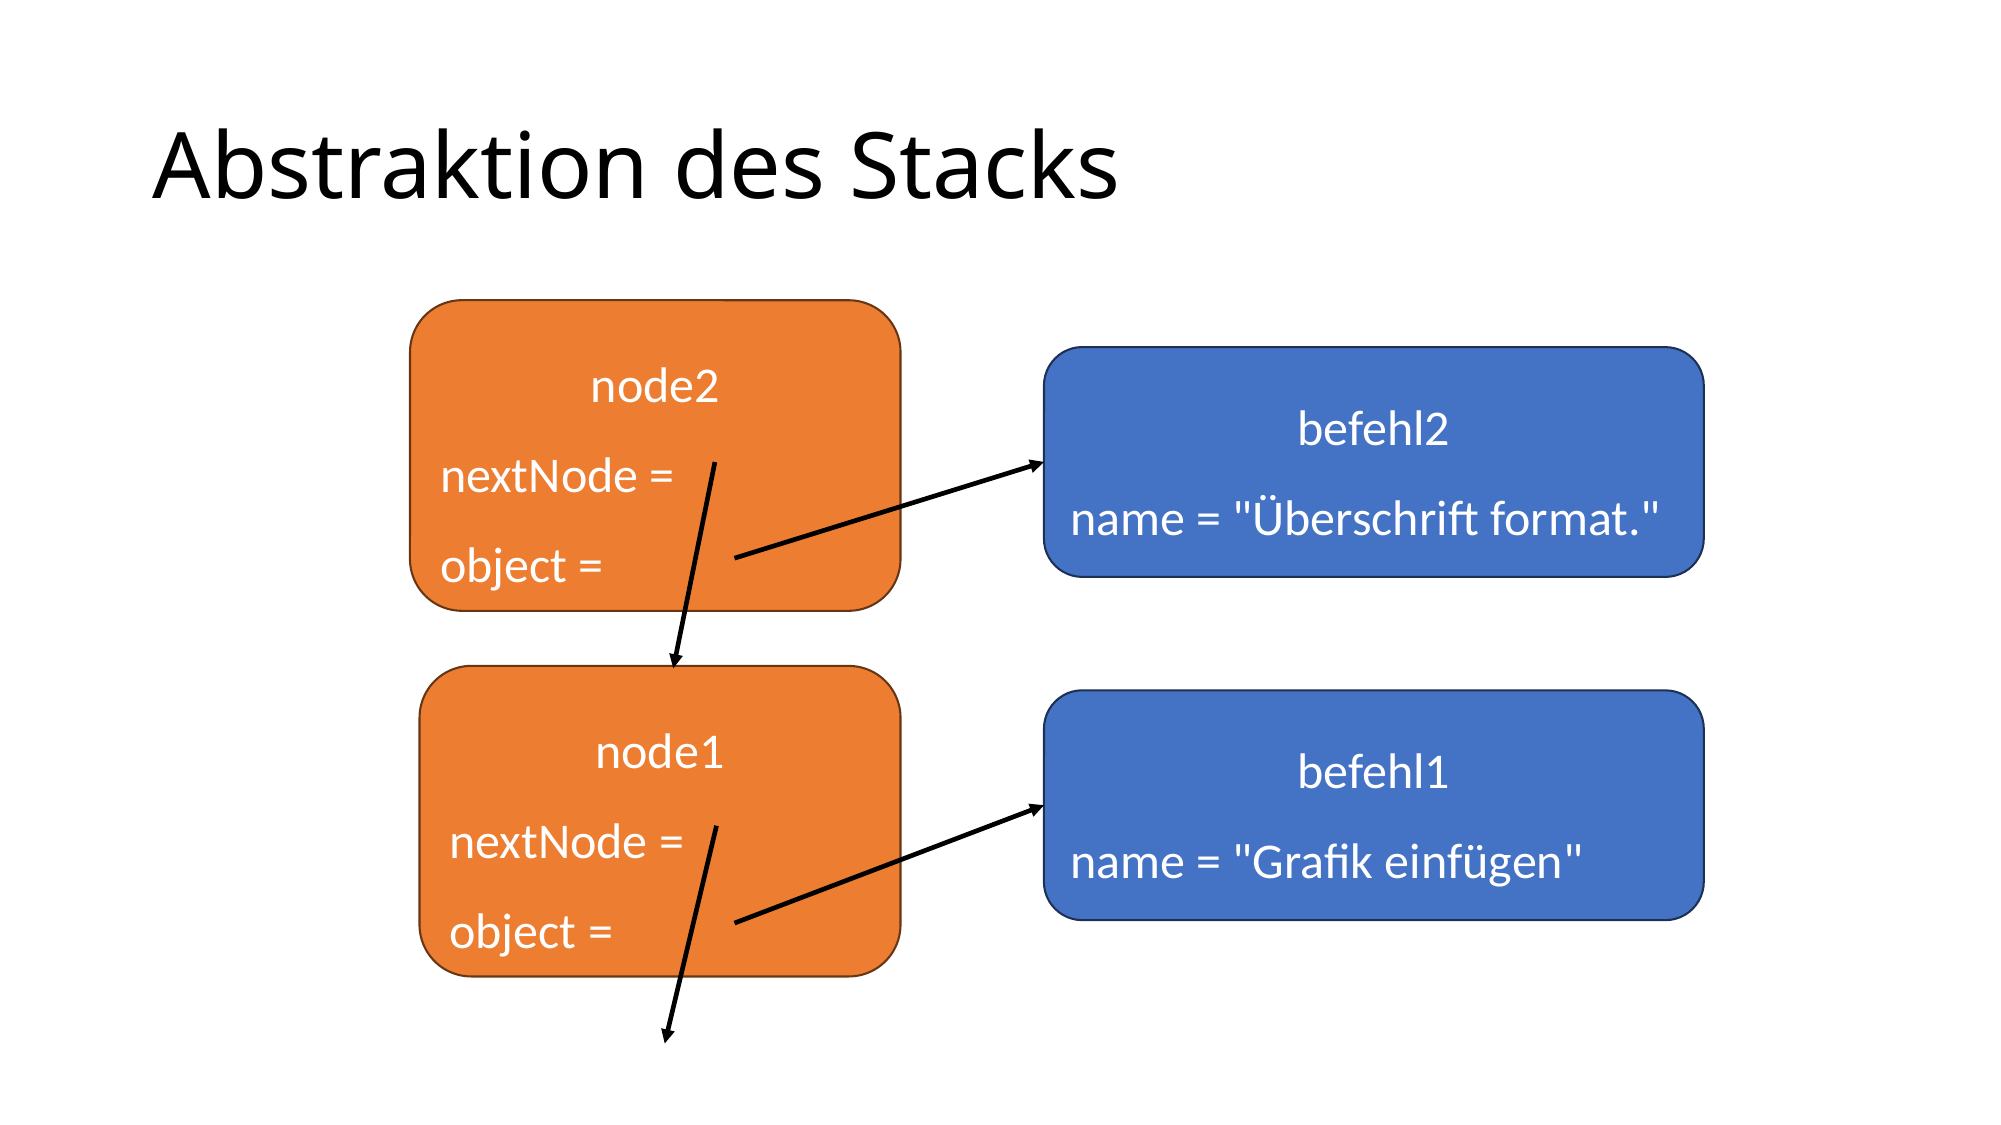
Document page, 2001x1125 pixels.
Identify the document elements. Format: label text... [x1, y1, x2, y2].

text_box befehl2 name = "Überschrift format." [1043, 347, 1704, 577]
title Abstraktion des Stacks [137, 59, 1863, 278]
text_box node2 nextNode = object = [409, 300, 901, 611]
text_box node1 nextNode = object = [419, 665, 901, 977]
text_box befehl1 name = "Grafik einfügen" [1043, 690, 1704, 921]
